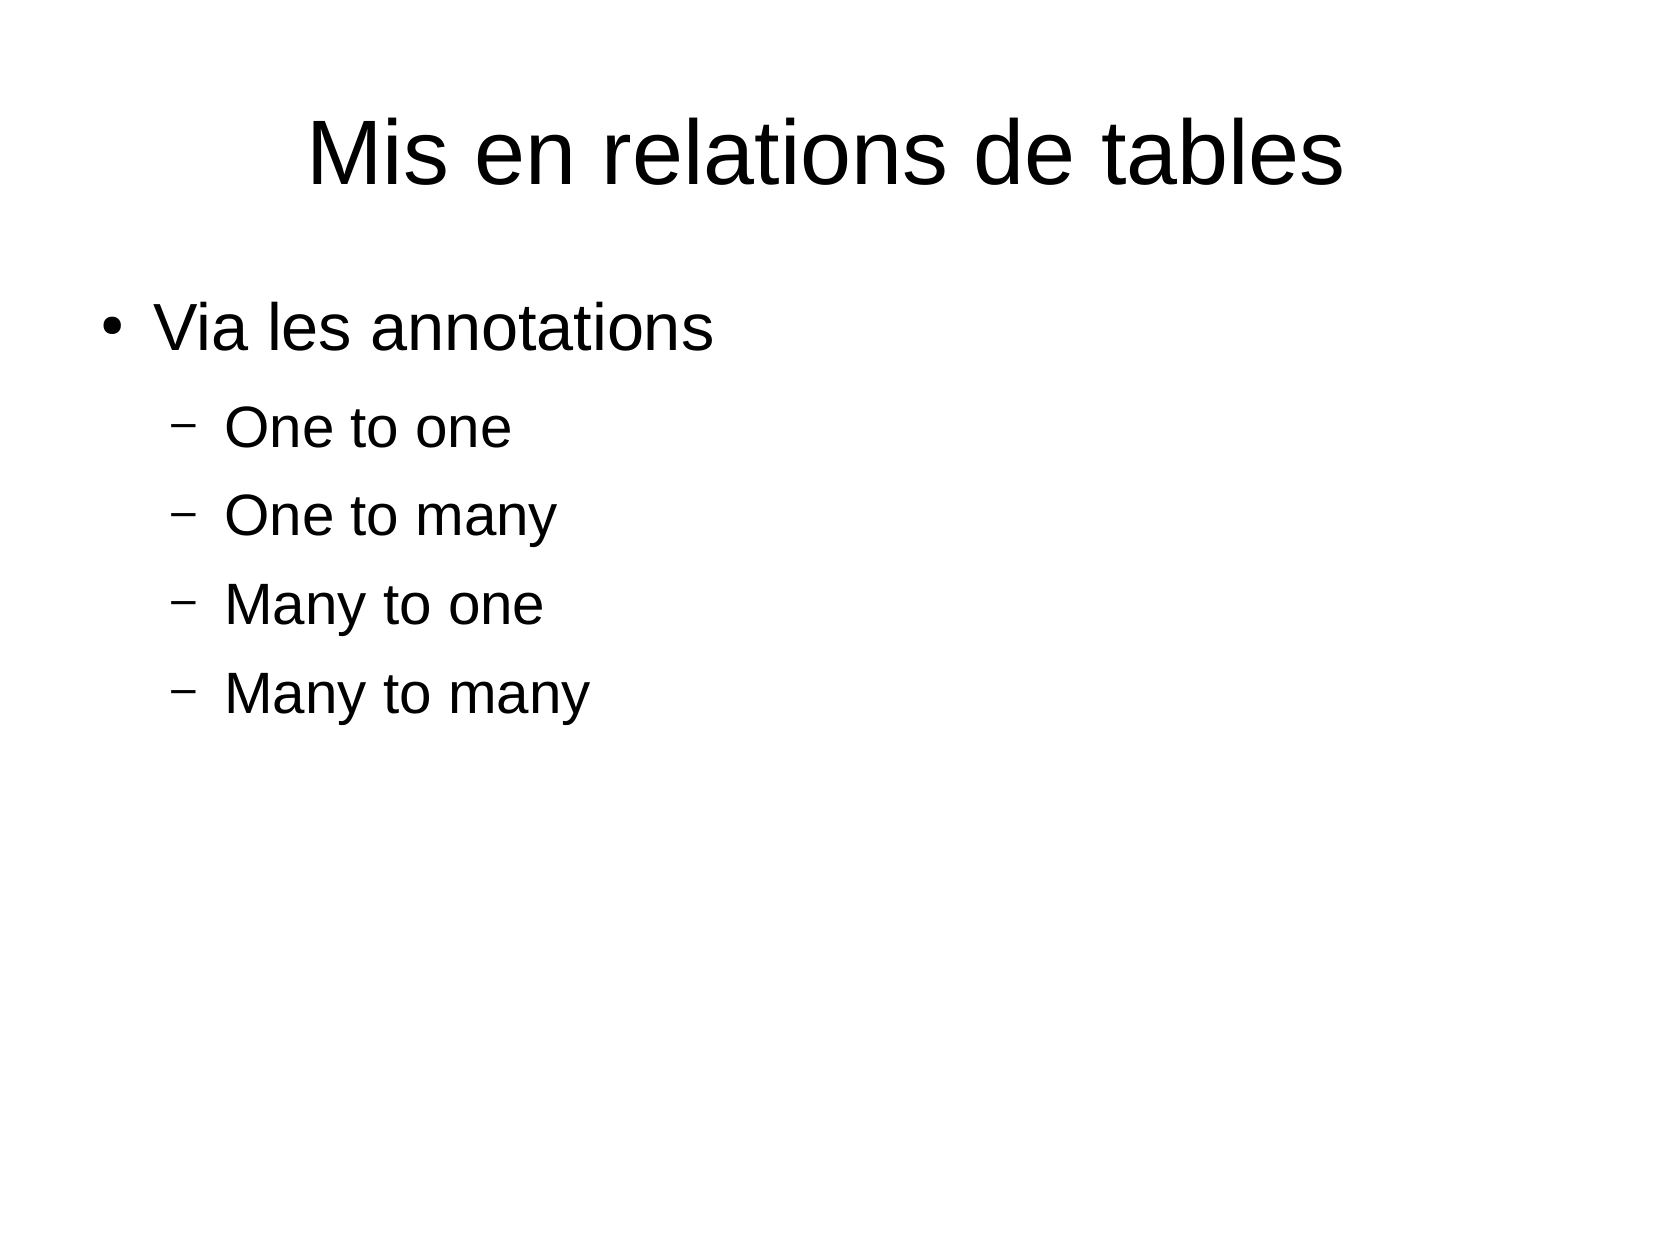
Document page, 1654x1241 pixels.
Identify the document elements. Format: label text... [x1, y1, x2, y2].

list Via les annotations One to one One to many Many to one Many to many [82, 290, 1571, 1010]
title Mis en relations de tables [82, 49, 1571, 257]
